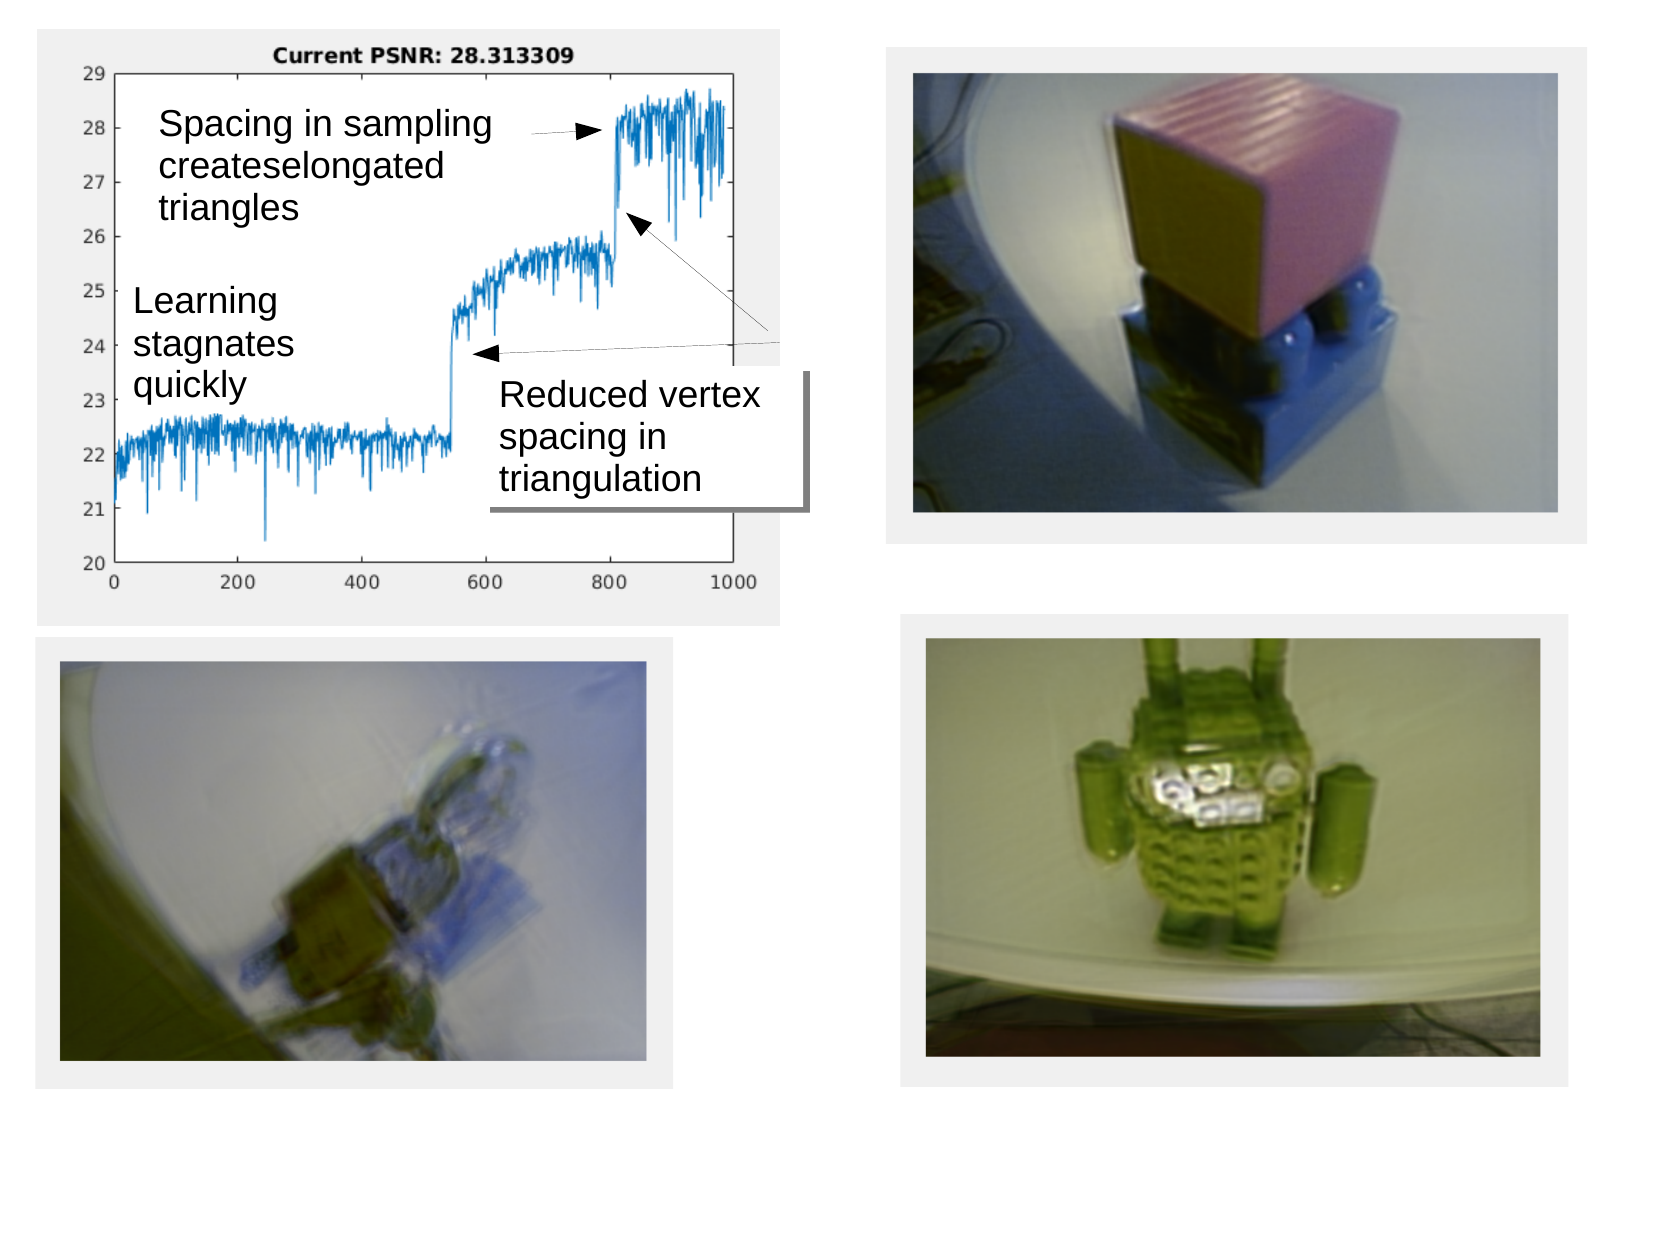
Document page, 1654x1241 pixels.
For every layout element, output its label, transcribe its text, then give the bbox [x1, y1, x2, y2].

picture [885, 47, 1588, 544]
text_box Spacing in sampling createselongated triangles [143, 95, 532, 237]
picture [35, 637, 674, 1089]
text_box Learning stagnates quickly [118, 272, 355, 414]
text_box Reduced vertex spacing in triangulation [484, 366, 804, 507]
picture [37, 29, 780, 626]
picture [900, 614, 1569, 1087]
